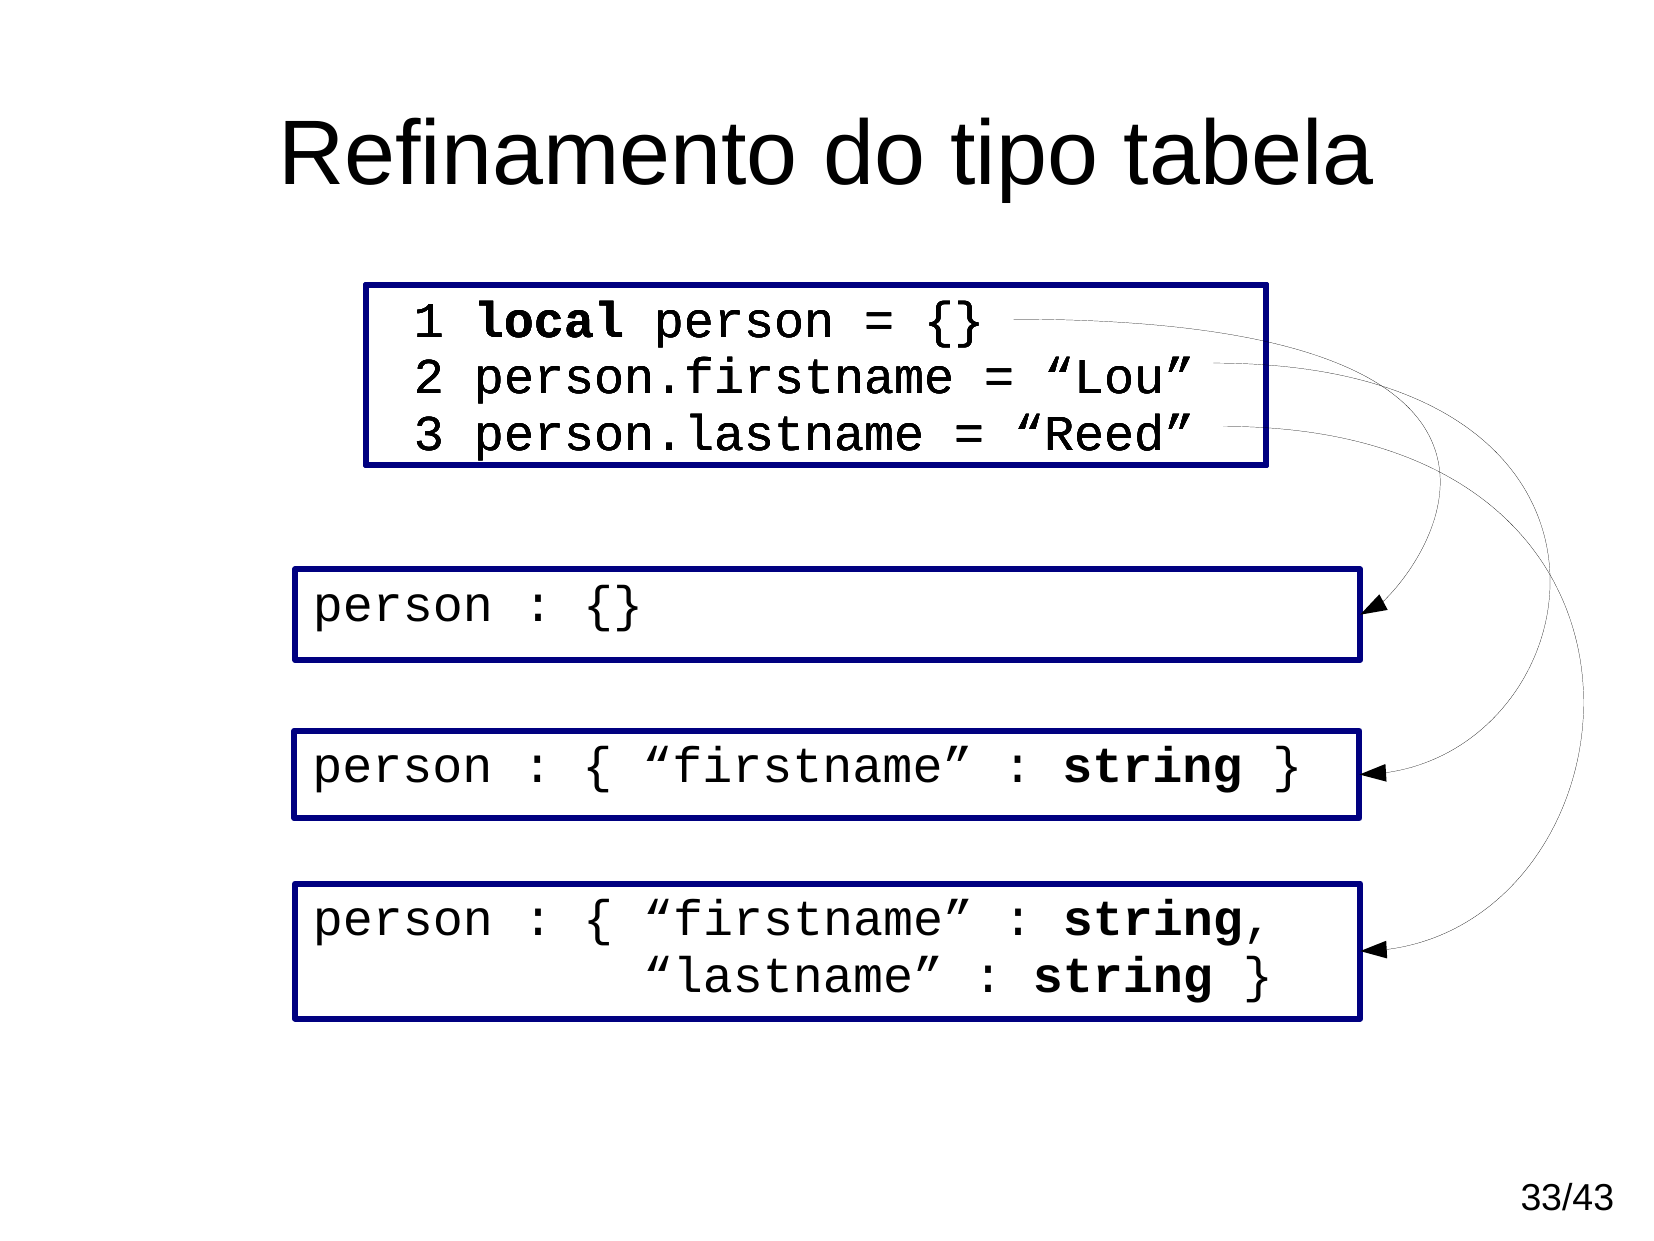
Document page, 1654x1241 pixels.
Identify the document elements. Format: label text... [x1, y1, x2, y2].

text_box person : { “firstname” : string, “lastname” : string } [295, 883, 1361, 1019]
text_box 1 local person = {} 2 person.firstname = “Lou” 3 person.lastname = “Reed” [366, 285, 1267, 466]
title Refinamento do tipo tabela [82, 49, 1571, 257]
text_box person : {} [295, 569, 1361, 661]
text_box person : { “firstname” : string } [294, 730, 1360, 819]
text_box 33/43 [1495, 1168, 1630, 1239]
